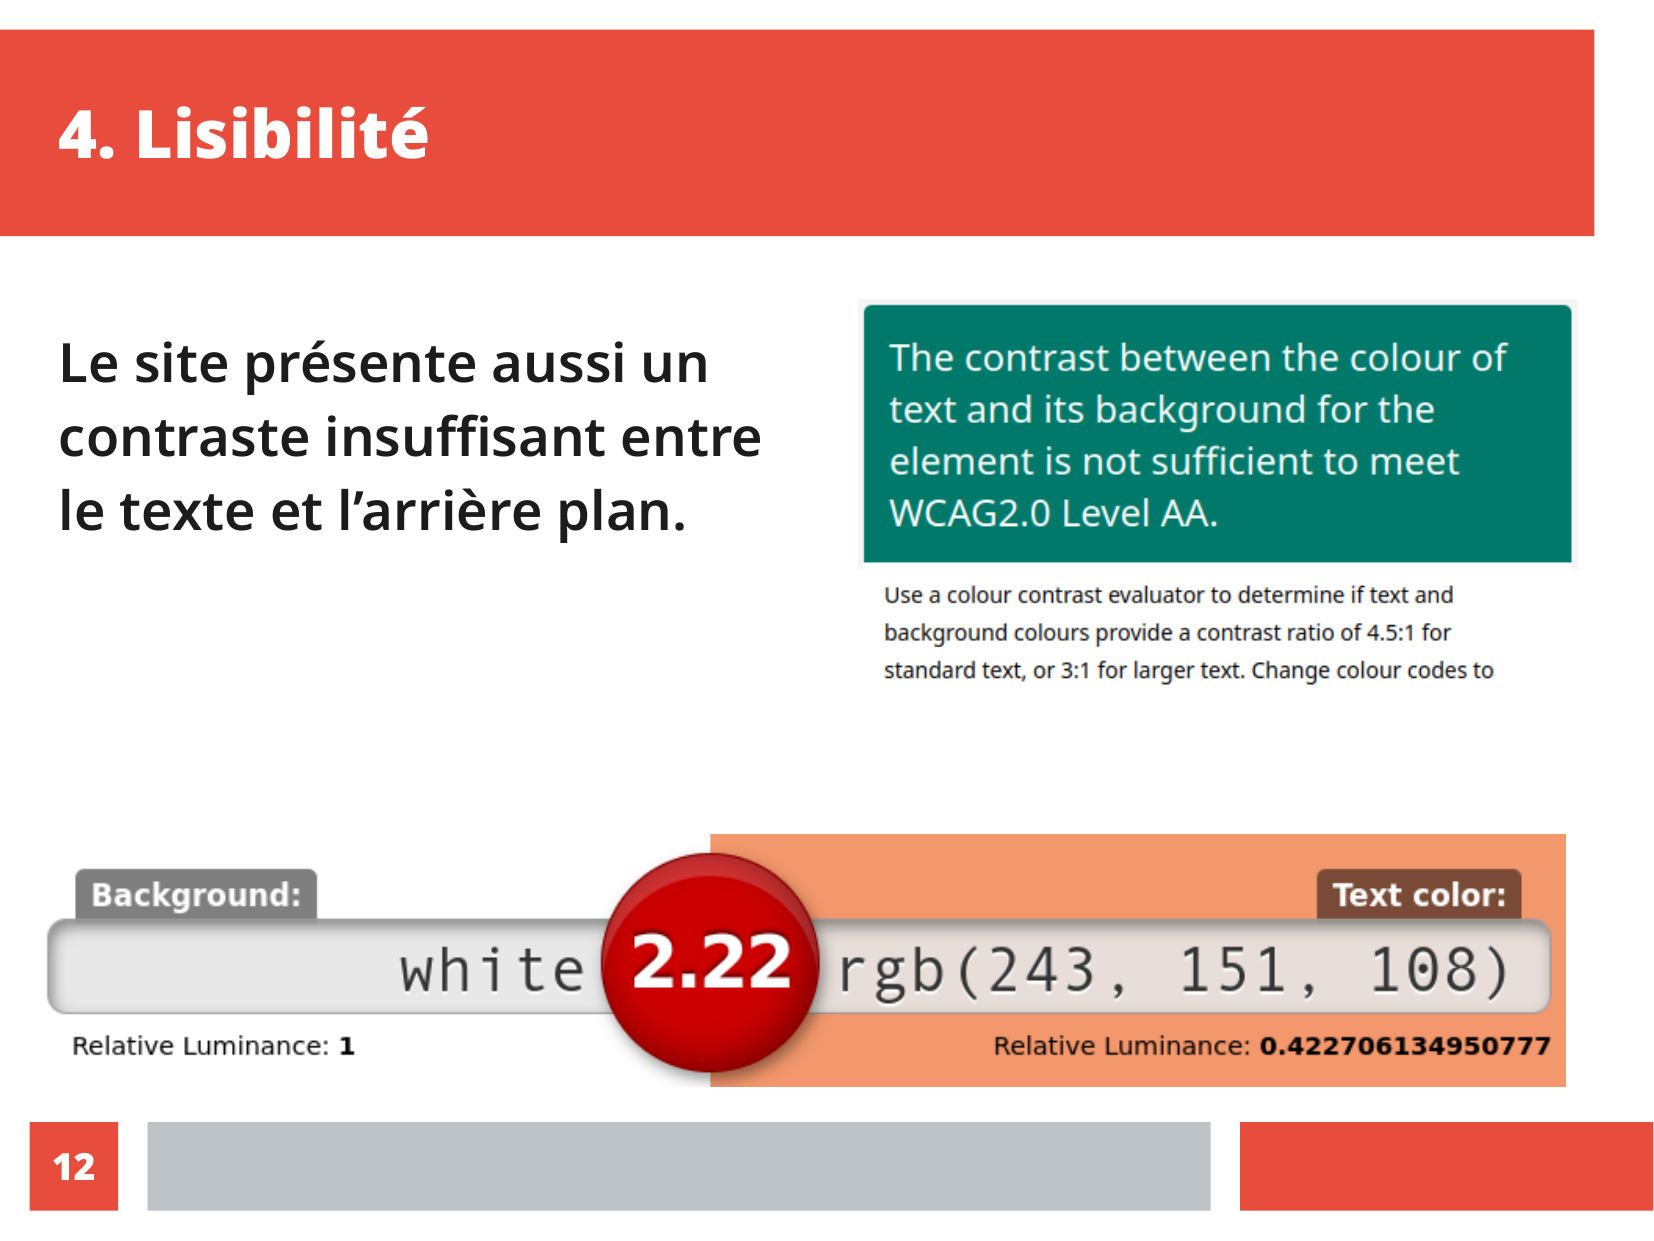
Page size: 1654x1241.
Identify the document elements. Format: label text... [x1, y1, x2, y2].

picture [875, 575, 1503, 691]
list Le site présente aussi un contraste insuffisant entre le texte et l’arrière plan. [59, 324, 794, 691]
picture [858, 299, 1578, 569]
picture [37, 834, 1566, 1087]
title 4. Lisibilité [59, 59, 1595, 207]
